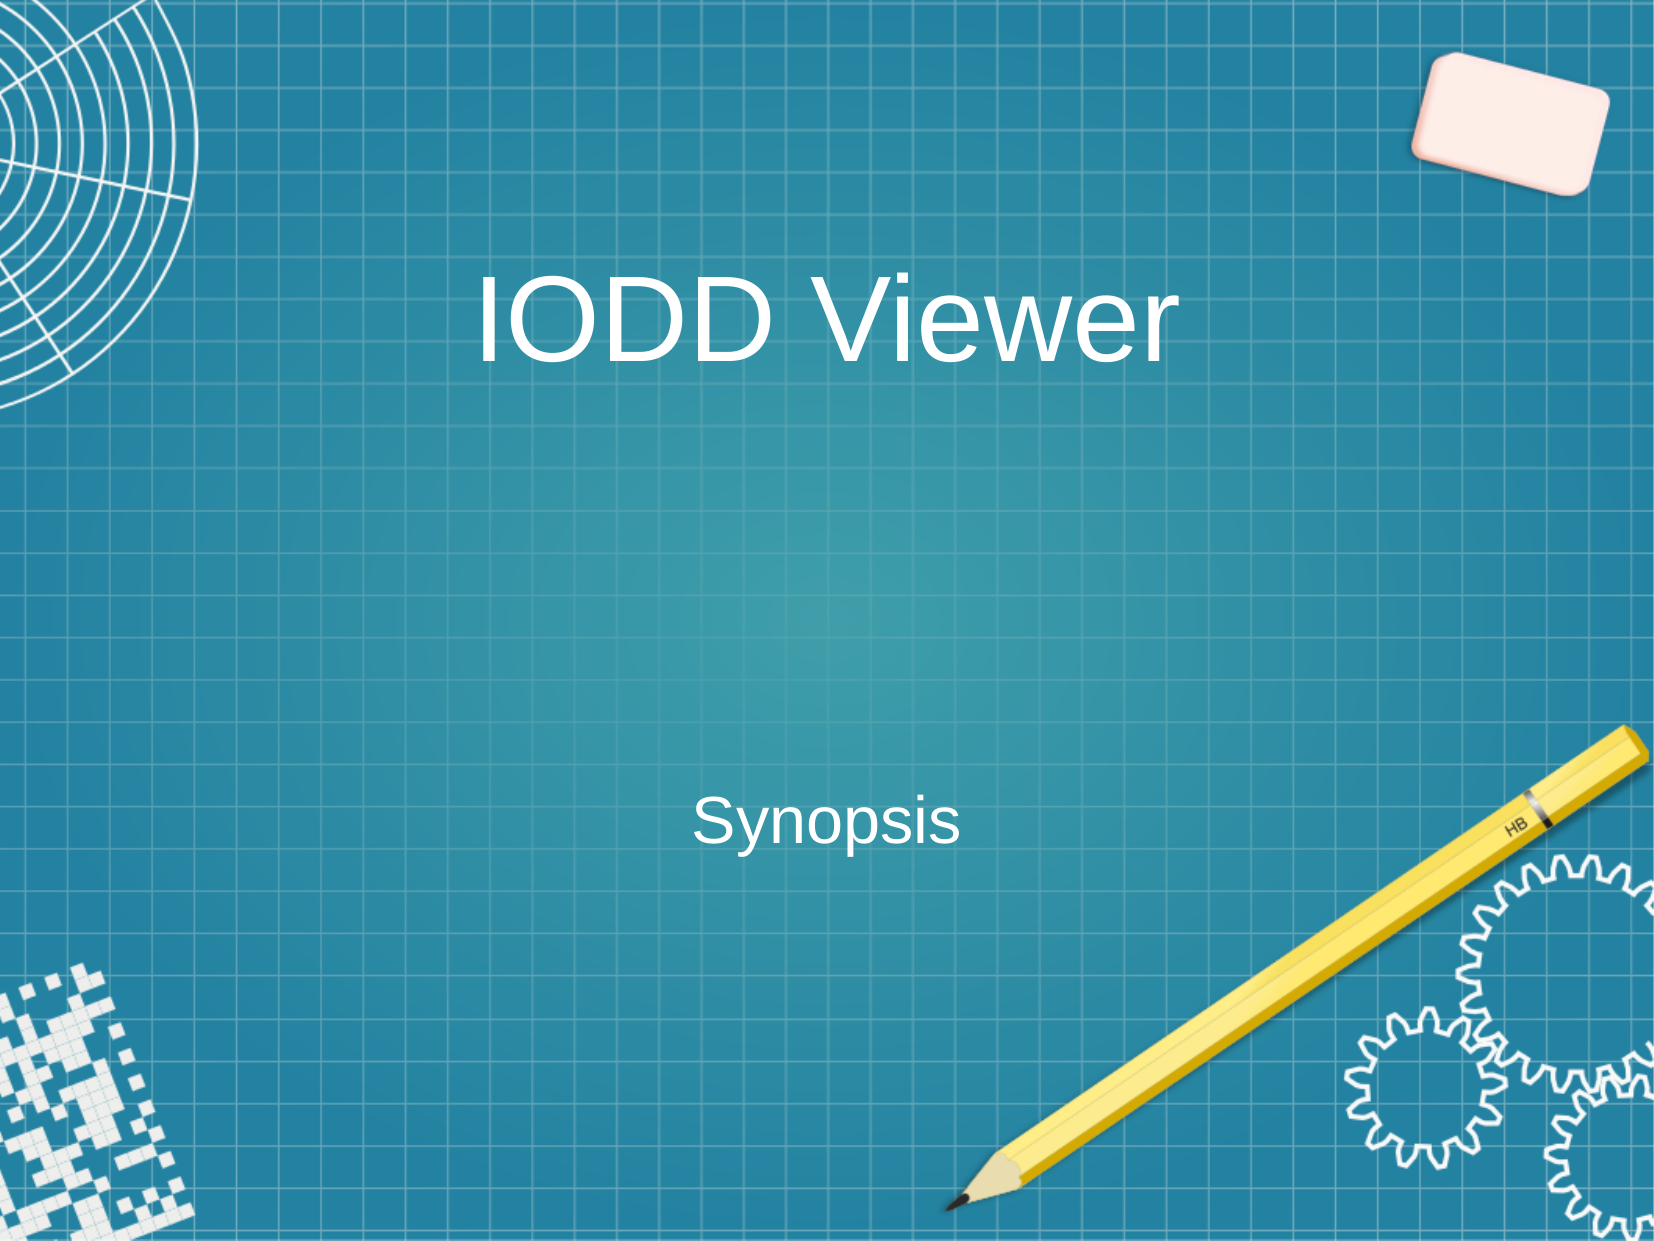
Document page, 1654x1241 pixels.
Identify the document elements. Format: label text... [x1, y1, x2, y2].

title IODD Viewer [82, 177, 1571, 461]
subtitle Synopsis [82, 519, 1571, 1123]
picture [0, 0, 1654, 1241]
